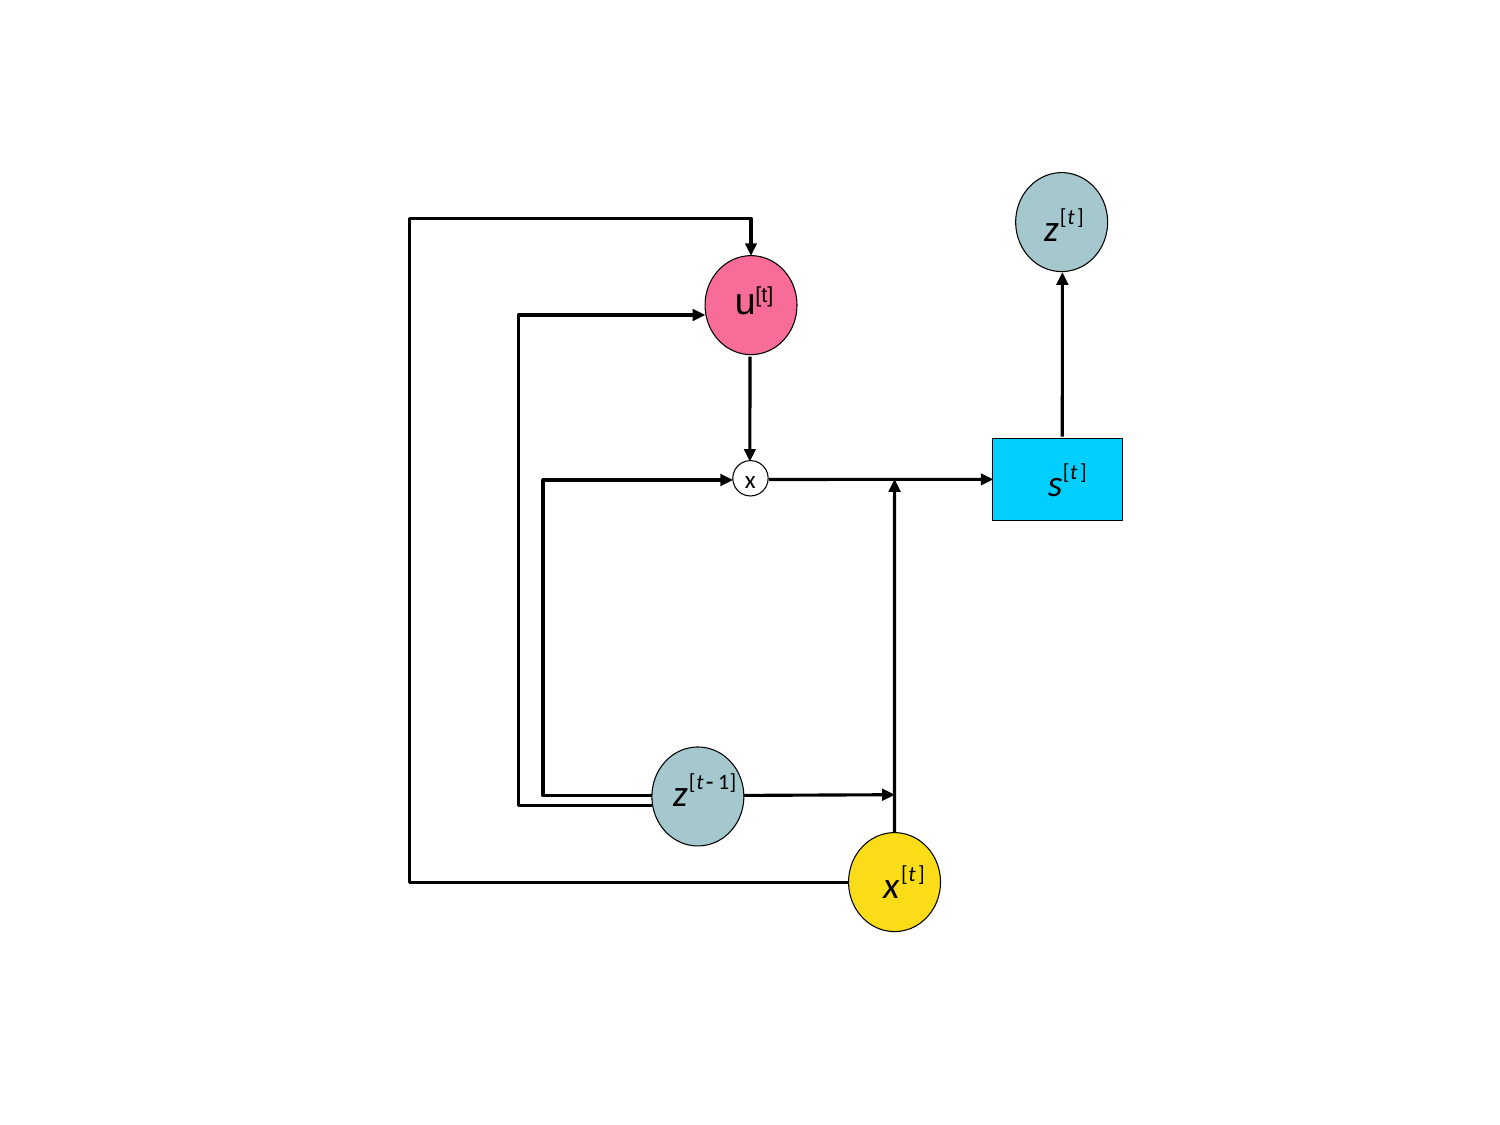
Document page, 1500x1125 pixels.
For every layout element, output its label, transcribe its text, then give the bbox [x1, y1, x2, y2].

text_box [705, 255, 791, 355]
text_box x [732, 460, 769, 497]
text_box [651, 746, 741, 846]
text_box u[t] [720, 273, 856, 330]
text_box [848, 832, 941, 932]
chart [1041, 456, 1092, 507]
chart [1037, 201, 1091, 248]
text_box [992, 438, 1123, 521]
text_box [1015, 172, 1108, 272]
chart [876, 857, 930, 905]
chart [666, 766, 742, 814]
